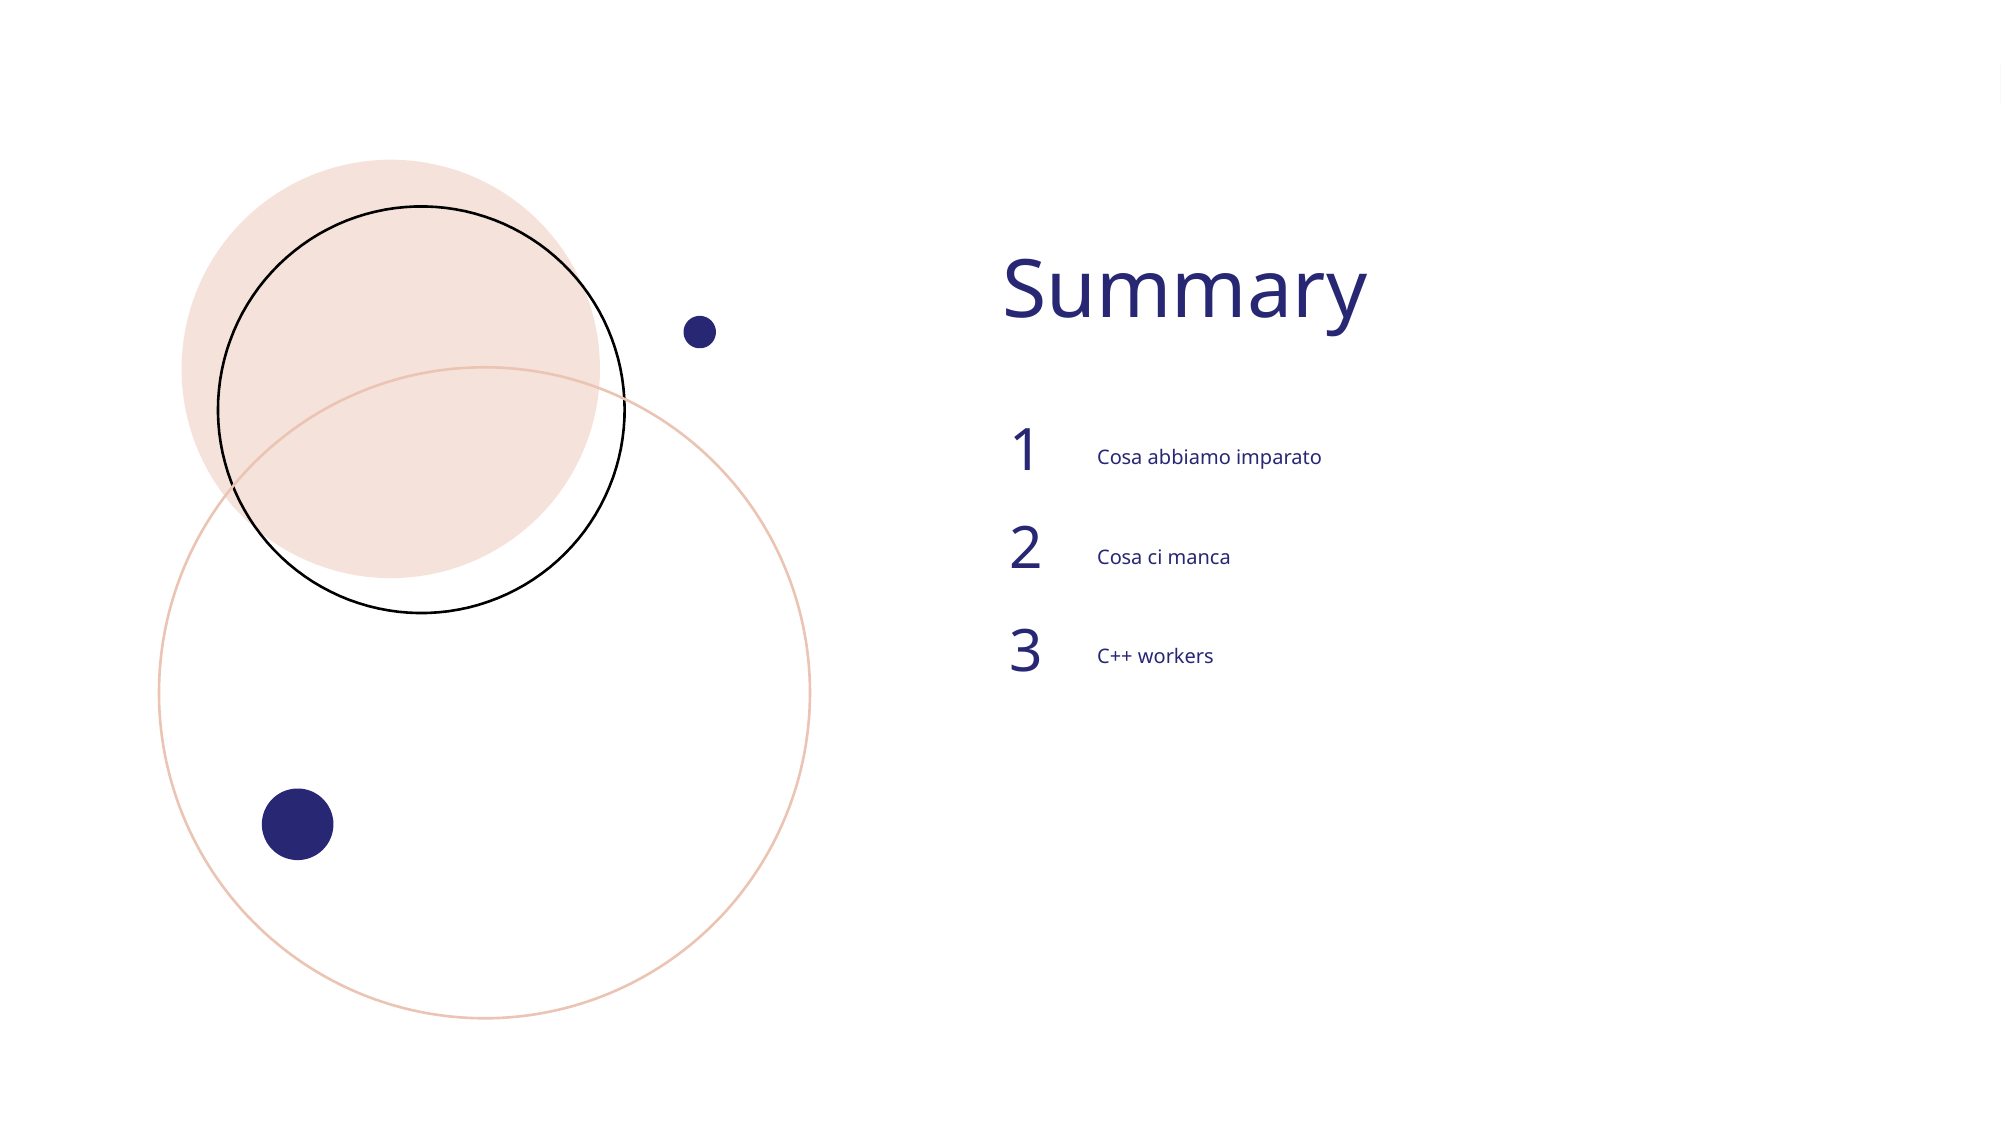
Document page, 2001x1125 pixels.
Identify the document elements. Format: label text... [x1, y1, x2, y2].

list 2 [987, 486, 1065, 589]
list 1 [987, 388, 1065, 486]
list C++ workers [1082, 625, 1710, 677]
list Summary [987, 207, 1710, 344]
list 3 [987, 589, 1065, 693]
list Cosa abbiamo imparato [1082, 426, 1710, 479]
list Cosa ci manca [1082, 526, 1710, 578]
